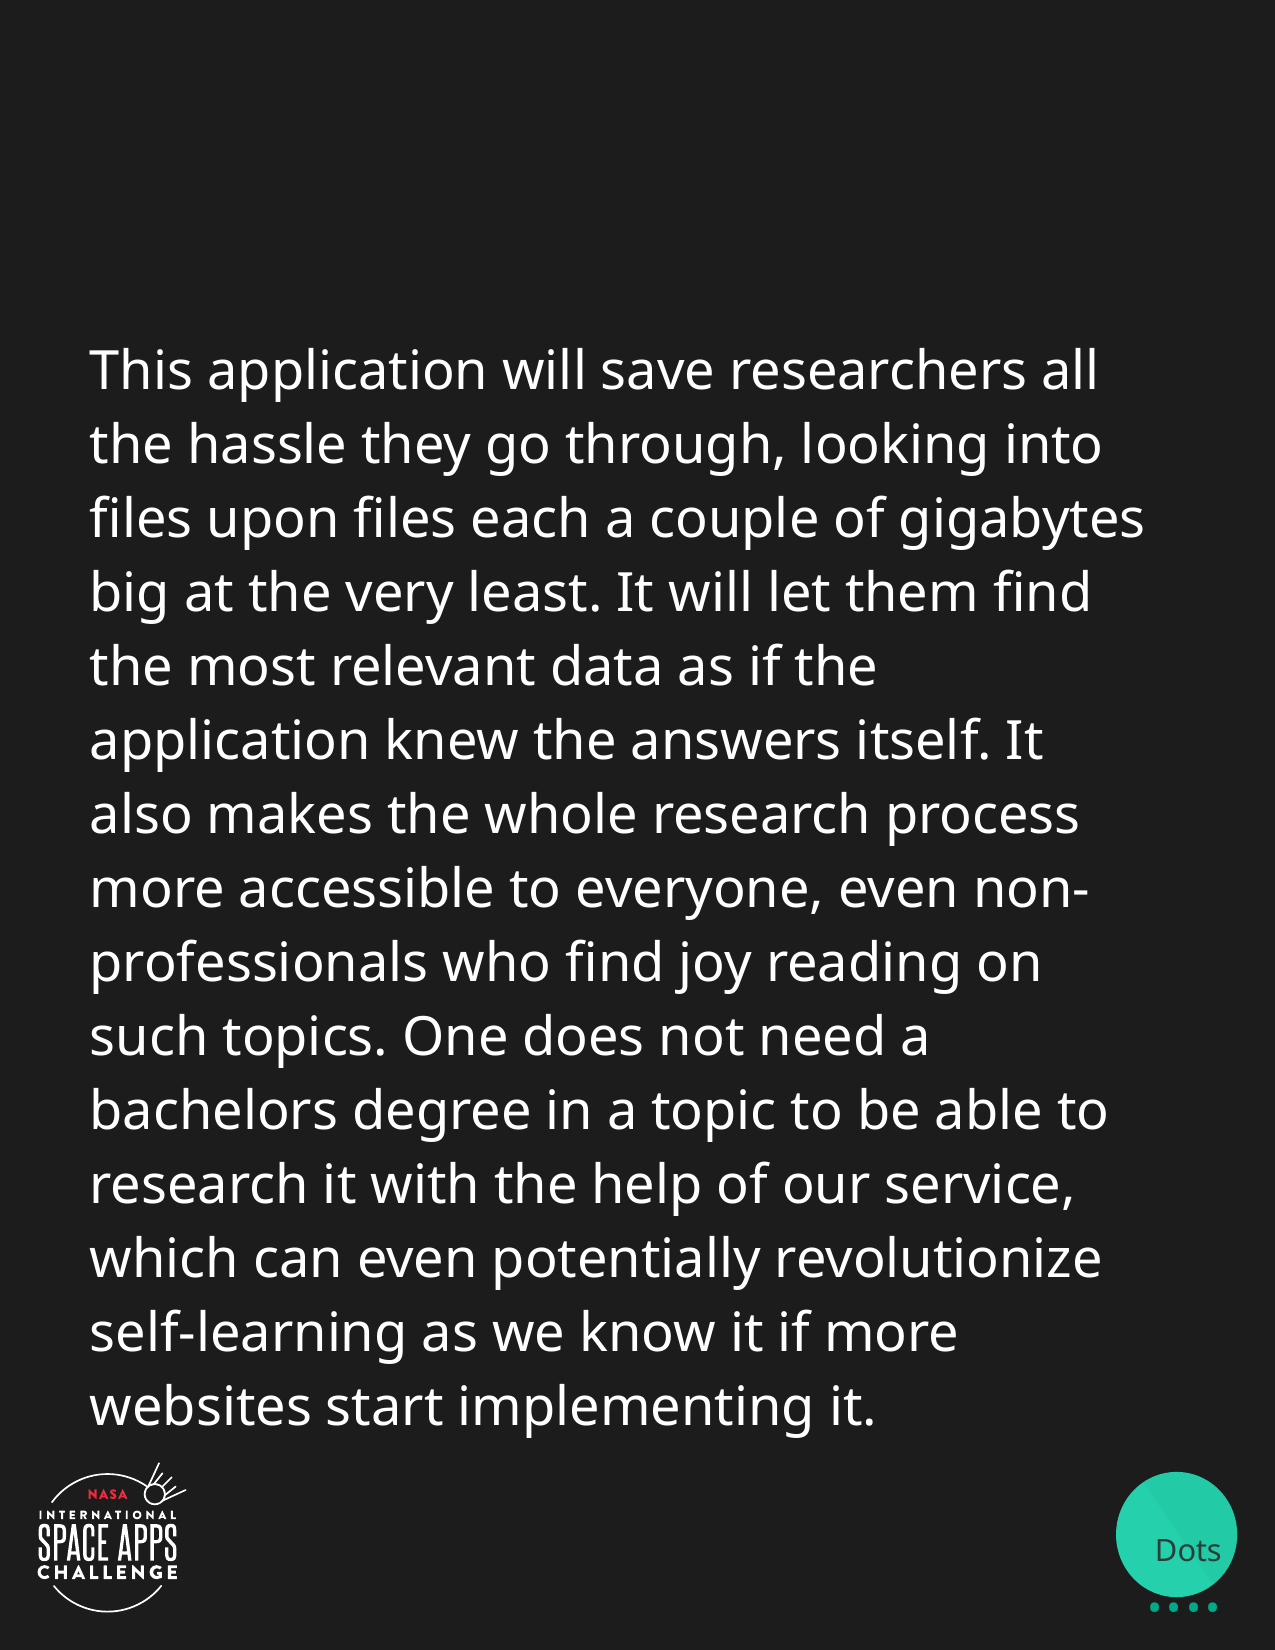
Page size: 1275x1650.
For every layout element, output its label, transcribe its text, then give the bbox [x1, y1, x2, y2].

picture [1116, 1471, 1238, 1613]
text_box This application will save researchers all the hassle they go through, looking into files upon files each a couple of gigabytes big at the very least. It will let them find the most relevant data as if the application knew the answers itself. It also makes the whole research process more accessible to everyone, even non-professionals who find joy reading on such topics. One does not need a bachelors degree in a topic to be able to research it with the help of our service, which can even potentially revolutionize self-learning as we know it if more websites start implementing it. [75, 250, 1163, 1238]
picture [37, 1462, 187, 1613]
text_box [384, 615, 422, 682]
